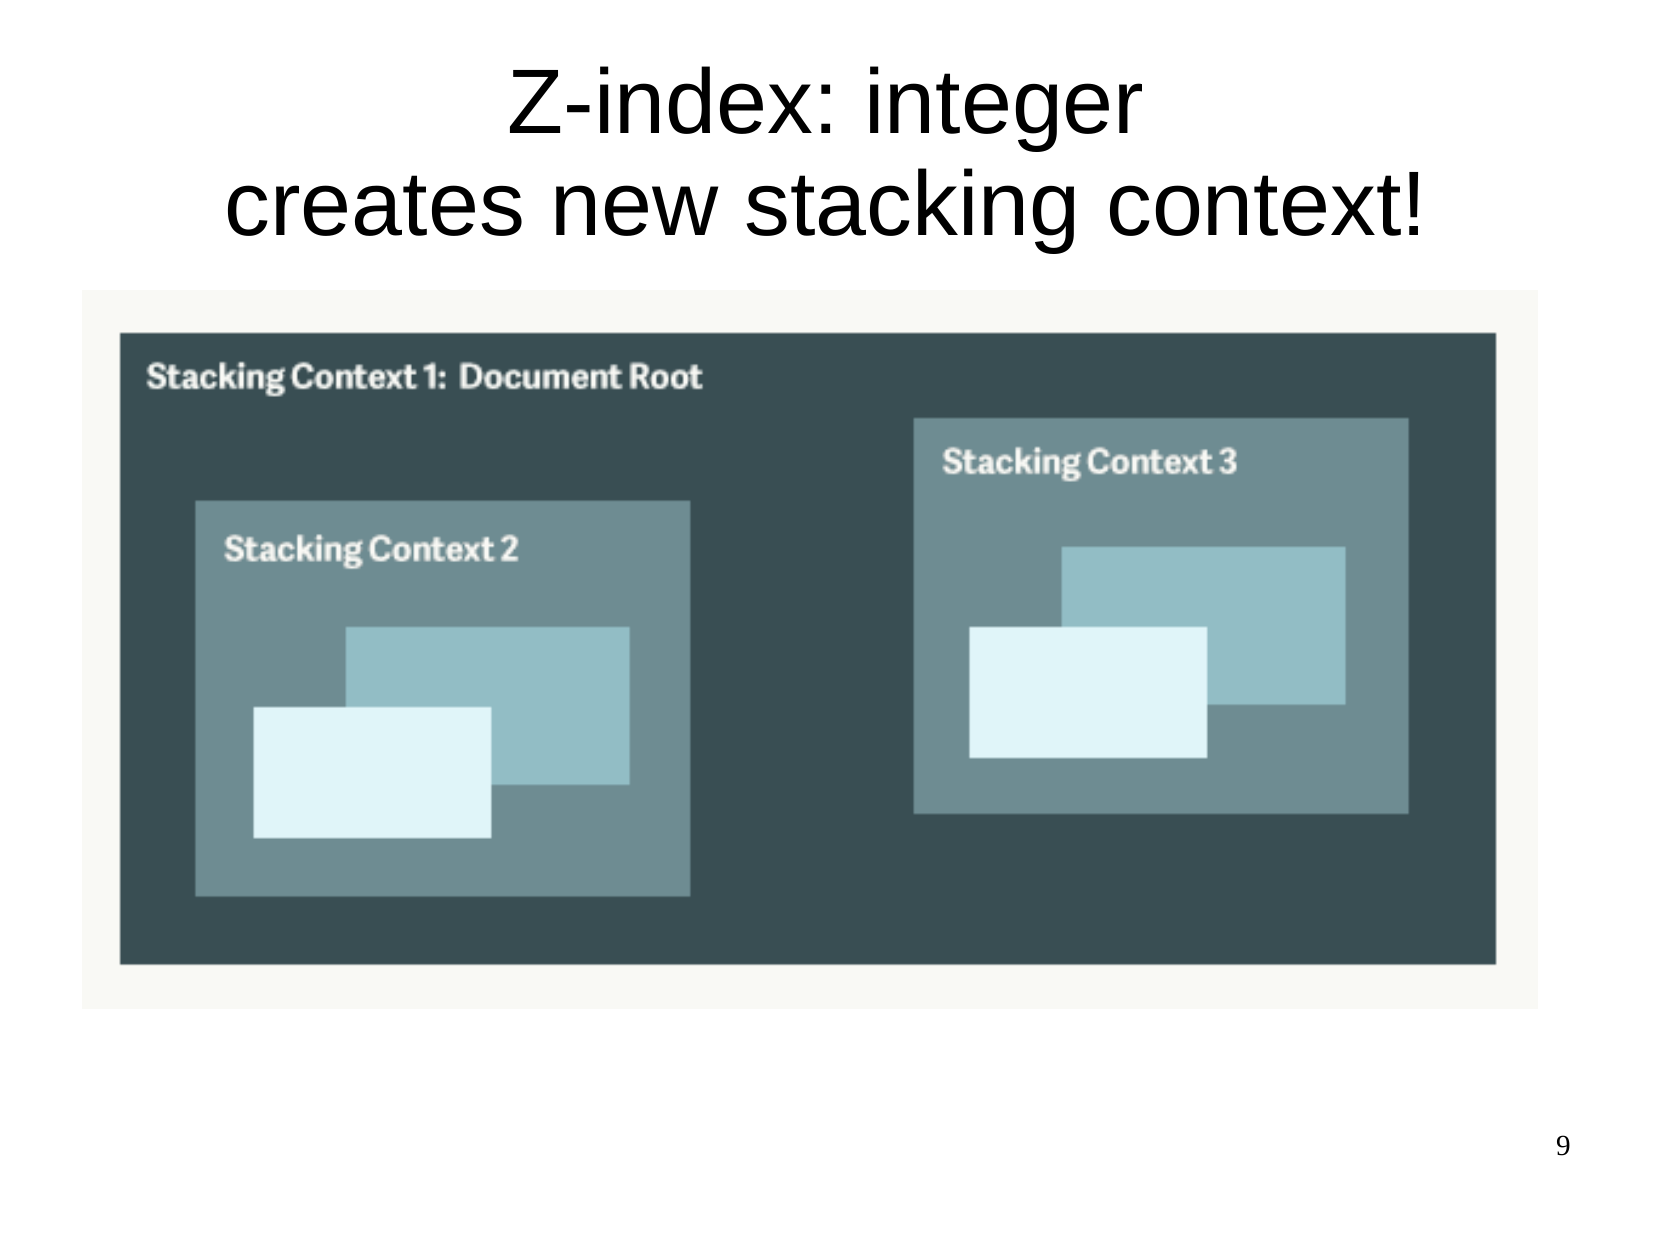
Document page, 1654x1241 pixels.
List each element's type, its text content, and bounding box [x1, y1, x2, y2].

picture [82, 290, 1538, 1009]
title Z-index: integer creates new stacking context! [82, 49, 1571, 257]
